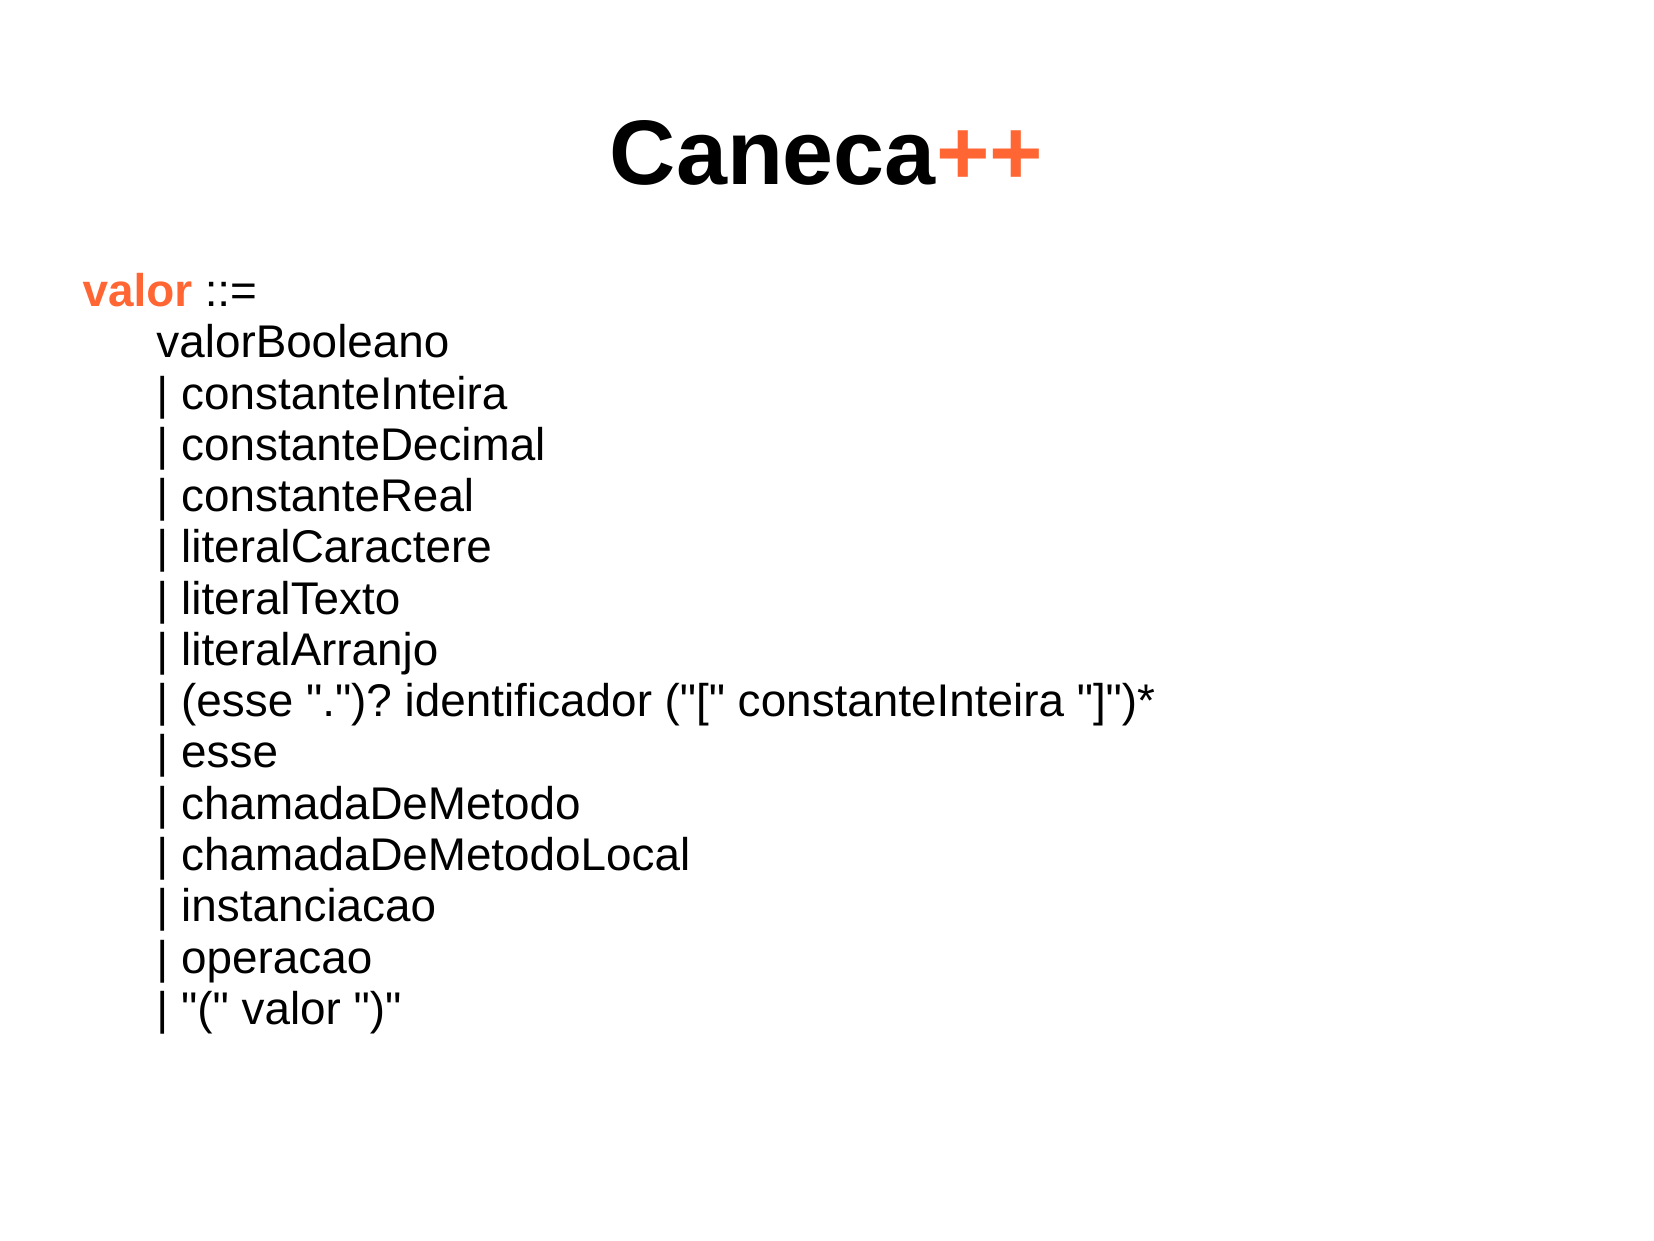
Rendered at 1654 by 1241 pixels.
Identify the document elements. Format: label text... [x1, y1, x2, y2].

subtitle valor ::= valorBooleano | constanteInteira | constanteDecimal | constanteReal | literalCaractere | literalTexto | literalArranjo | (esse ".")? identificador ("[" constanteInteira "]")* | esse | chamadaDeMetodo | chamadaDeMetodoLocal | instanciacao | operacao | "(" valor ")" [82, 265, 1538, 1035]
title Caneca++ [82, 49, 1571, 257]
